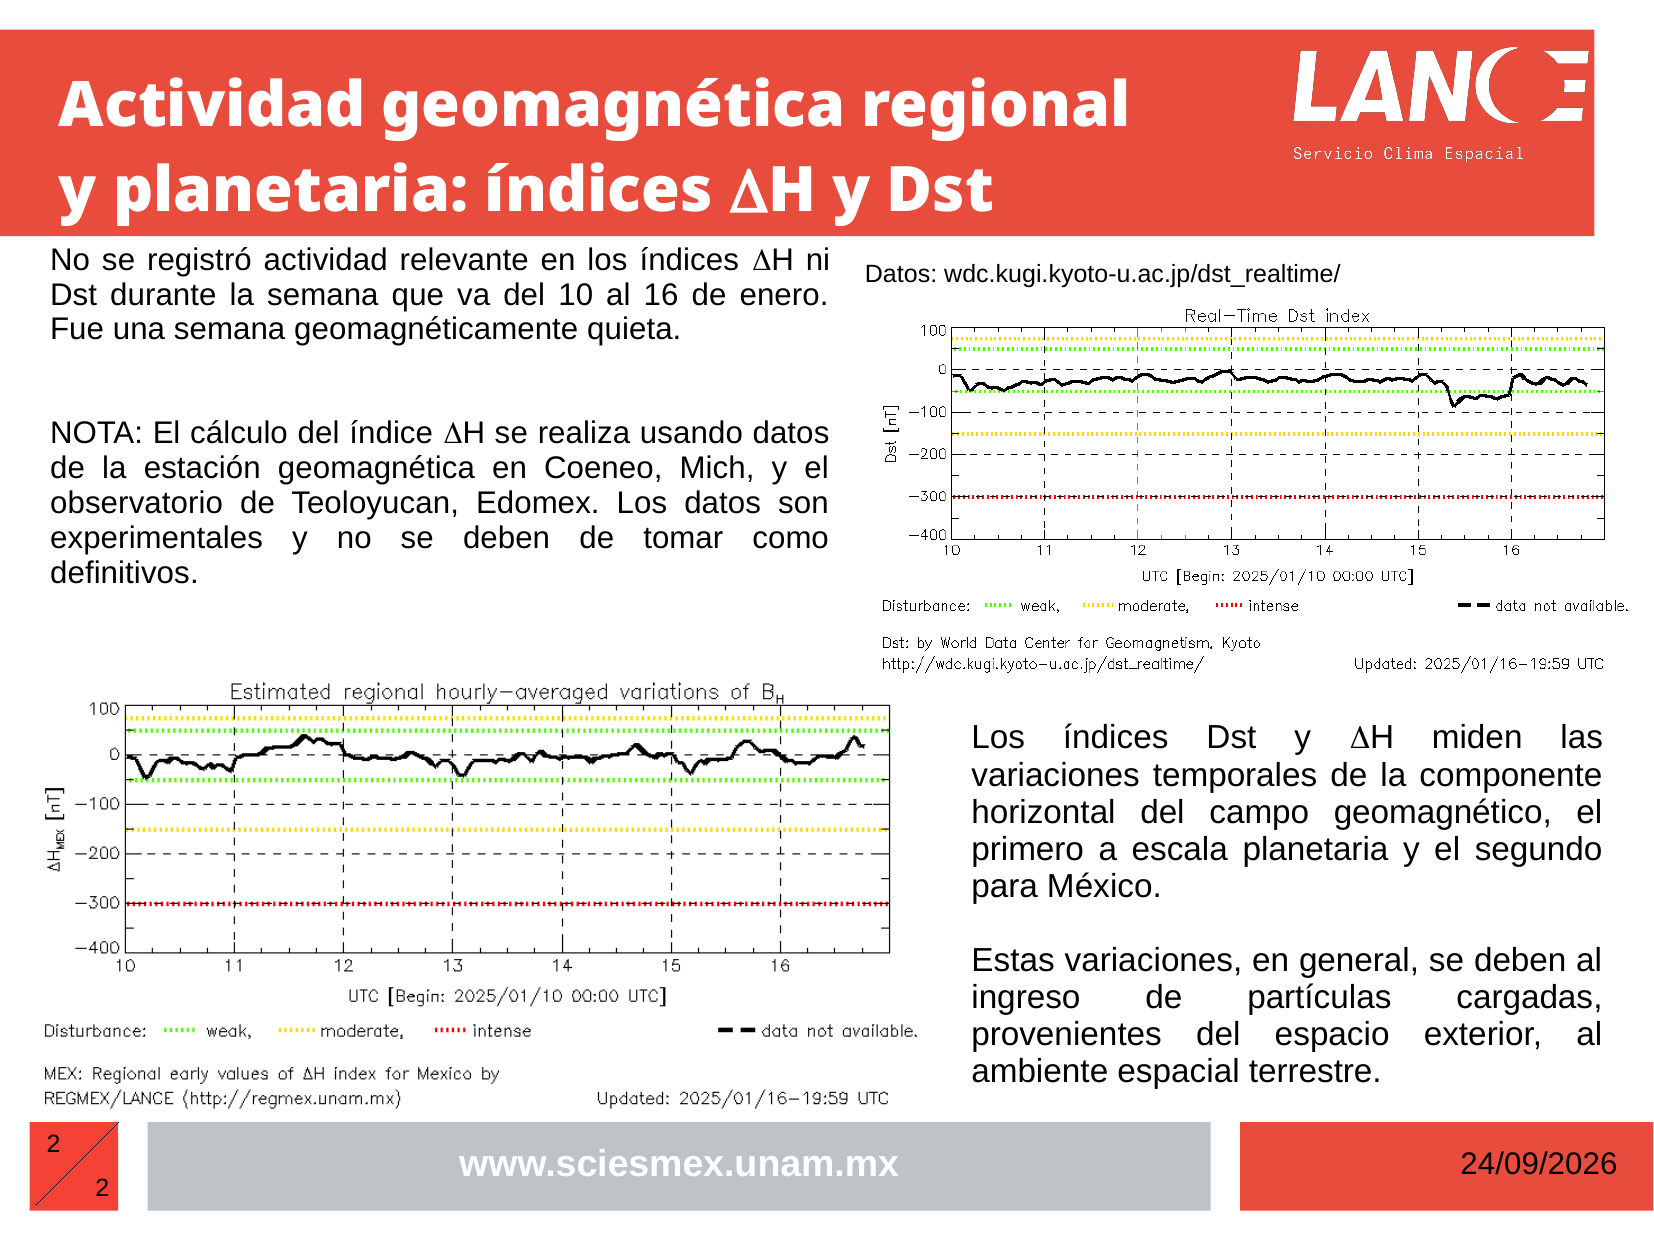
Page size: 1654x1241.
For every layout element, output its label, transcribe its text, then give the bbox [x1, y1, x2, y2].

text_box <número> [31, 1122, 176, 1170]
picture [35, 289, 1642, 1111]
text_box 16/01/2025 [1424, 1122, 1654, 1205]
text_box Los índices Dst y DH miden las variaciones temporales de la componente horizontal del campo geomagnético, el primero a escala planetaria y el segundo para México. Estas variaciones, en general, se deben al ingreso de partículas cargadas, provenientes del espacio exterior, al ambiente espacial terrestre. [956, 711, 1619, 1097]
text_box 2 [35, 1151, 125, 1209]
title Actividad geomagnética regional y planetaria: índices DH y Dst [59, 59, 1312, 207]
text_box www.sciesmex.unam.mx [153, 1122, 1205, 1205]
text_box No se registró actividad relevante en los índices DH ni Dst durante la semana que va del 10 al 16 de enero. Fue una semana geomagnéticamente quieta. NOTA: El cálculo del índice DH se realiza usando datos de la estación geomagnética en Coeneo, Mich, y el observatorio de Teoloyucan, Edomex. Los datos son experimentales y no se deben de tomar como definitivos. [35, 234, 851, 765]
picture [1293, 47, 1589, 162]
text_box Datos: wdc.kugi.kyoto-u.ac.jp/dst_realtime/ [851, 252, 1371, 296]
